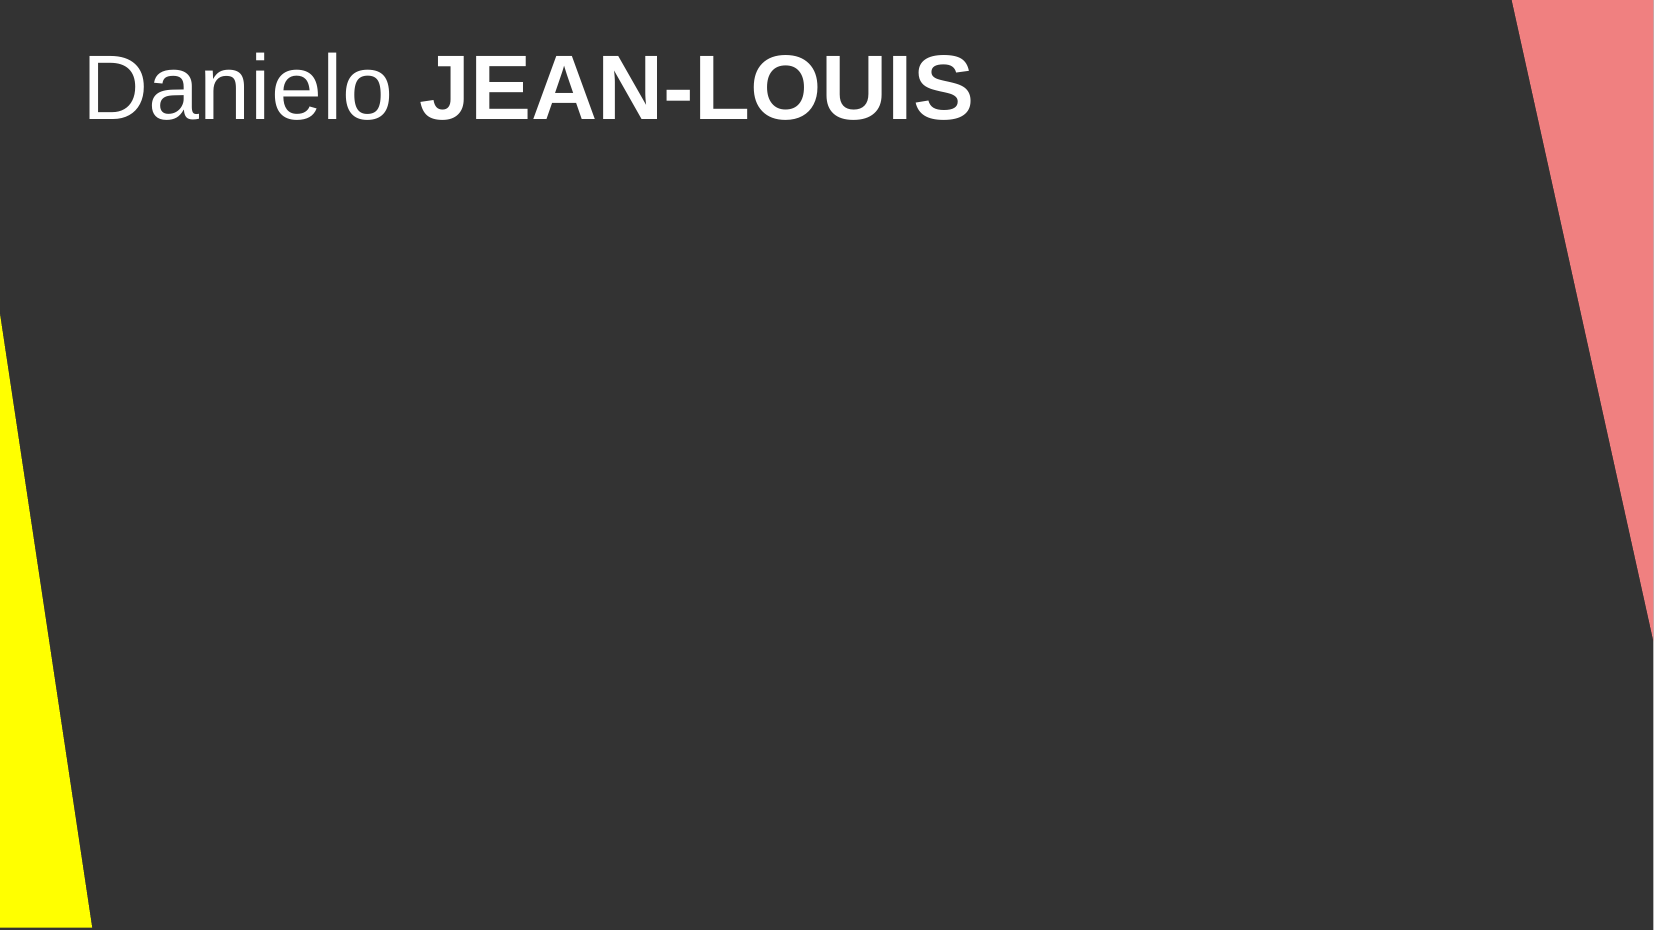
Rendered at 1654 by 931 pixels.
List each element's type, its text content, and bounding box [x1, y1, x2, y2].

text_box [0, 314, 93, 928]
text_box Danielo JEAN-LOUIS [82, 36, 1571, 758]
text_box [1511, 0, 1654, 644]
